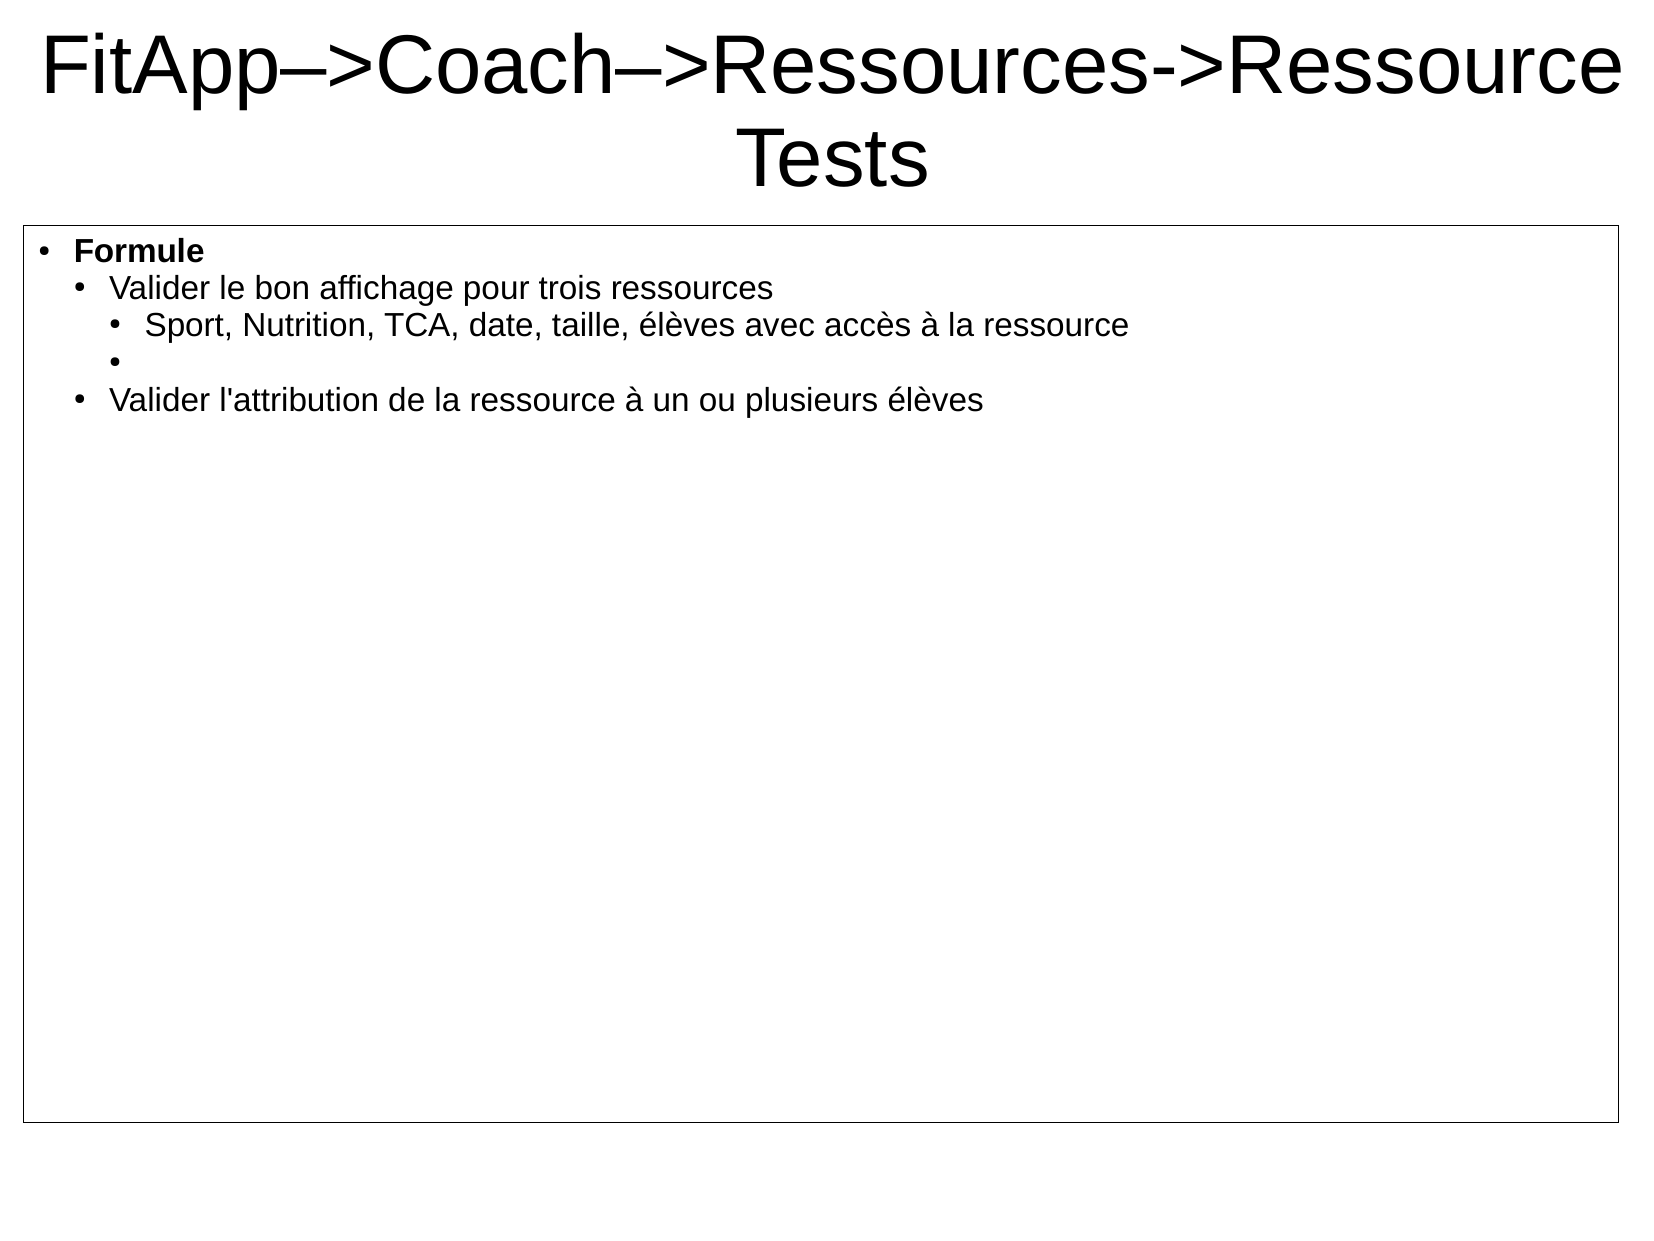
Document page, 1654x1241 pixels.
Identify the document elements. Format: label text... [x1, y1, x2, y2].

text_box Formule Valider le bon affichage pour trois ressources Sport, Nutrition, TCA, date, taille, élèves avec accès à la ressource Valider l'attribution de la ressource à un ou plusieurs élèves [23, 225, 1619, 1123]
title FitApp–>Coach–>Ressources->Ressource Tests [35, 0, 1630, 266]
